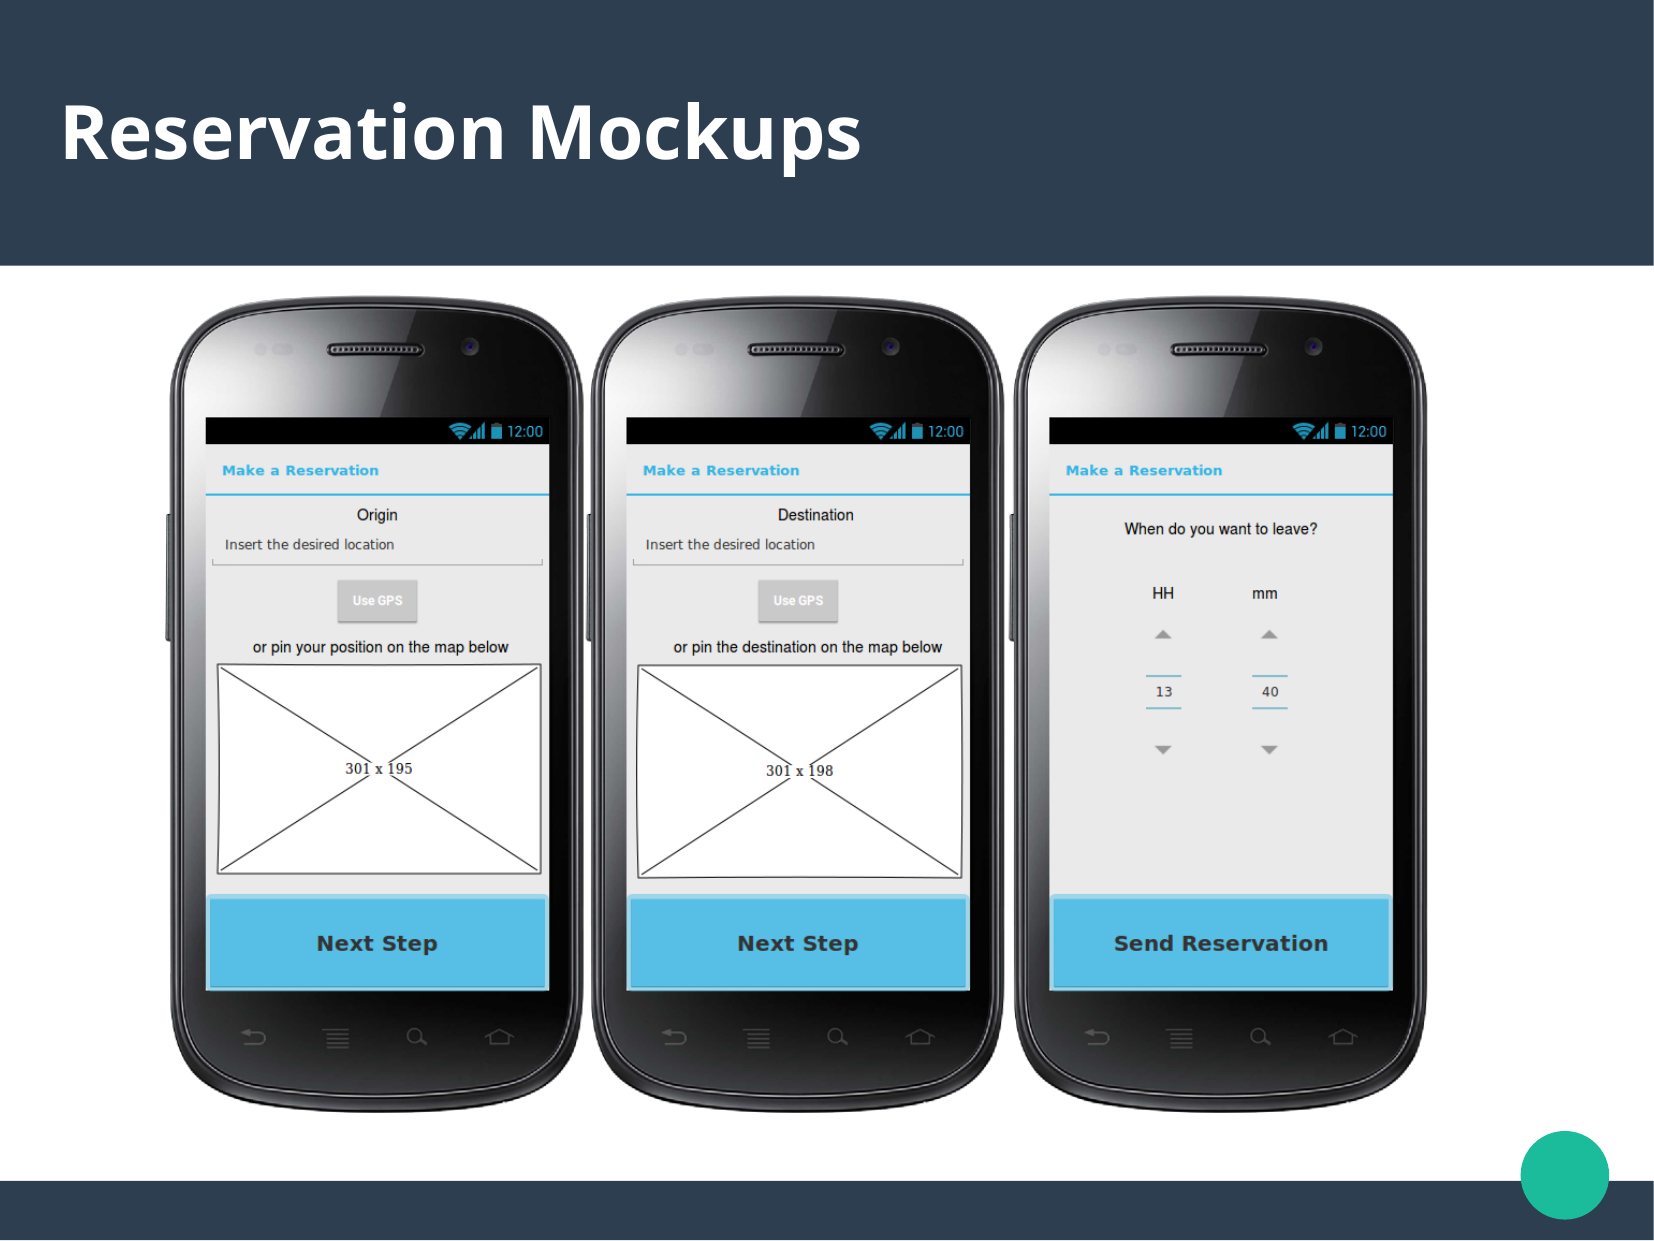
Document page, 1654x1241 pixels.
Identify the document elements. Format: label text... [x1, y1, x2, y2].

picture [165, 295, 1453, 1113]
title Reservation Mockups [59, 49, 1595, 207]
